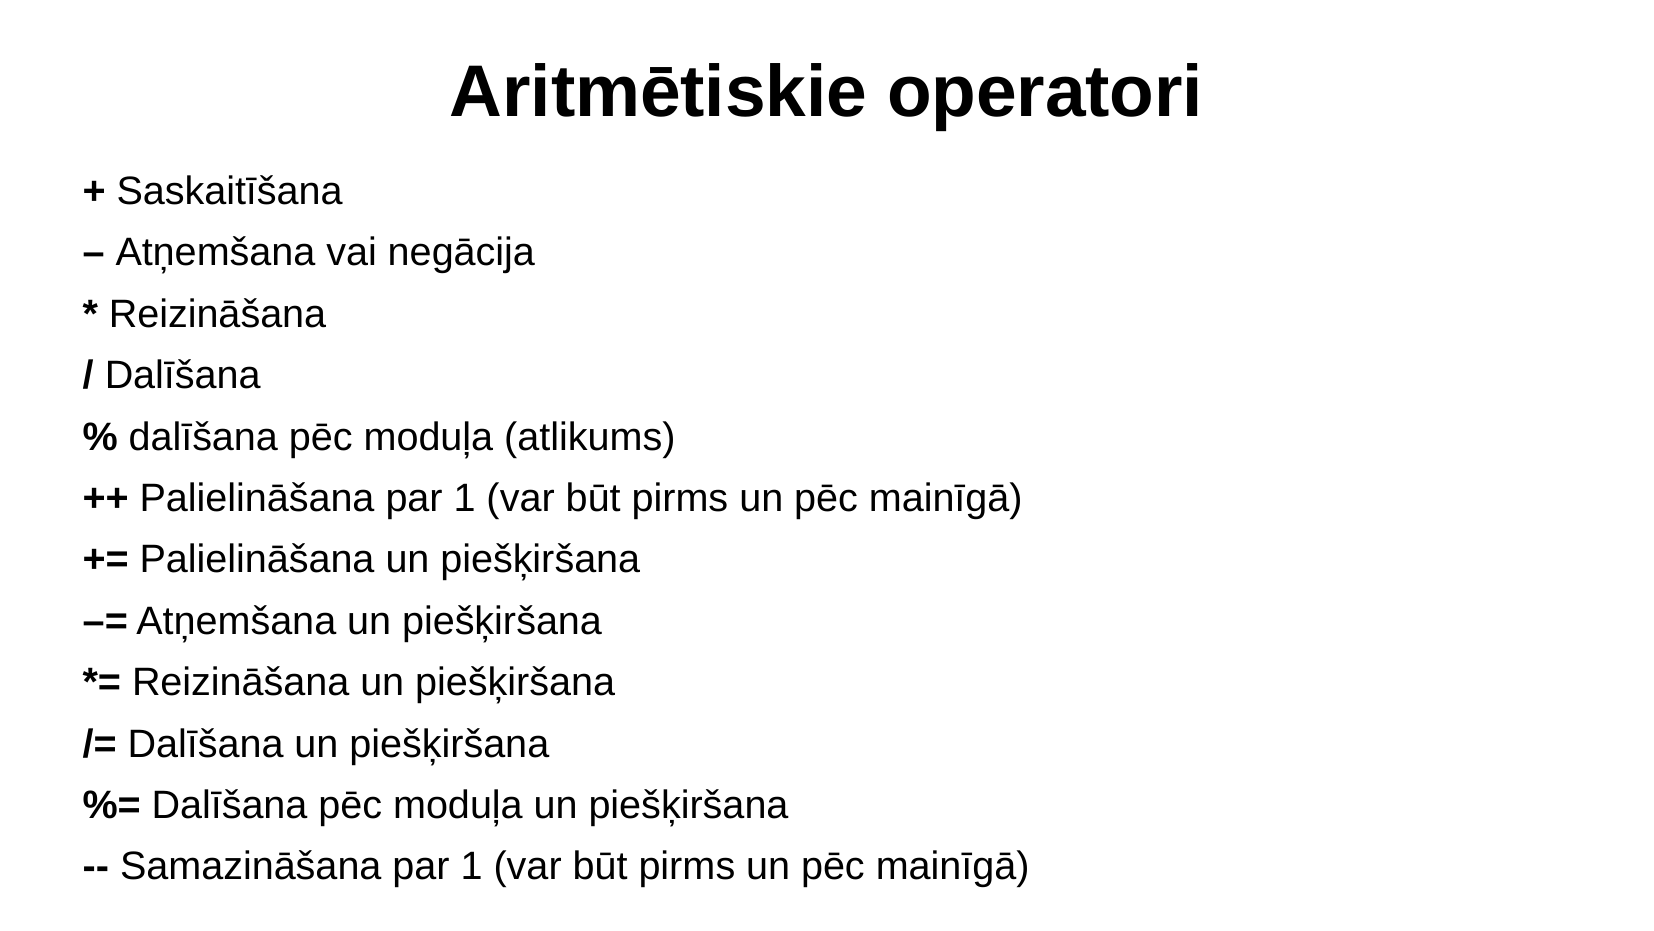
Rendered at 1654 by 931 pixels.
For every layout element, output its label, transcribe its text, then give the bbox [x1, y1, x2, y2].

title Aritmētiskie operatori [82, 37, 1571, 147]
list + Saskaitīšana – Atņemšana vai negācija * Reizināšana / Dalīšana % dalīšana pēc moduļa (atlikums) ++ Palielināšana par 1 (var būt pirms un pēc mainīgā) += Palielināšana un piešķiršana –= Atņemšana un piešķiršana *= Reizināšana un piešķiršana /= Dalīšana un piešķiršana %= Dalīšana pēc moduļa un piešķiršana -- Samazināšana par 1 (var būt pirms un pēc mainīgā) [82, 168, 1538, 889]
